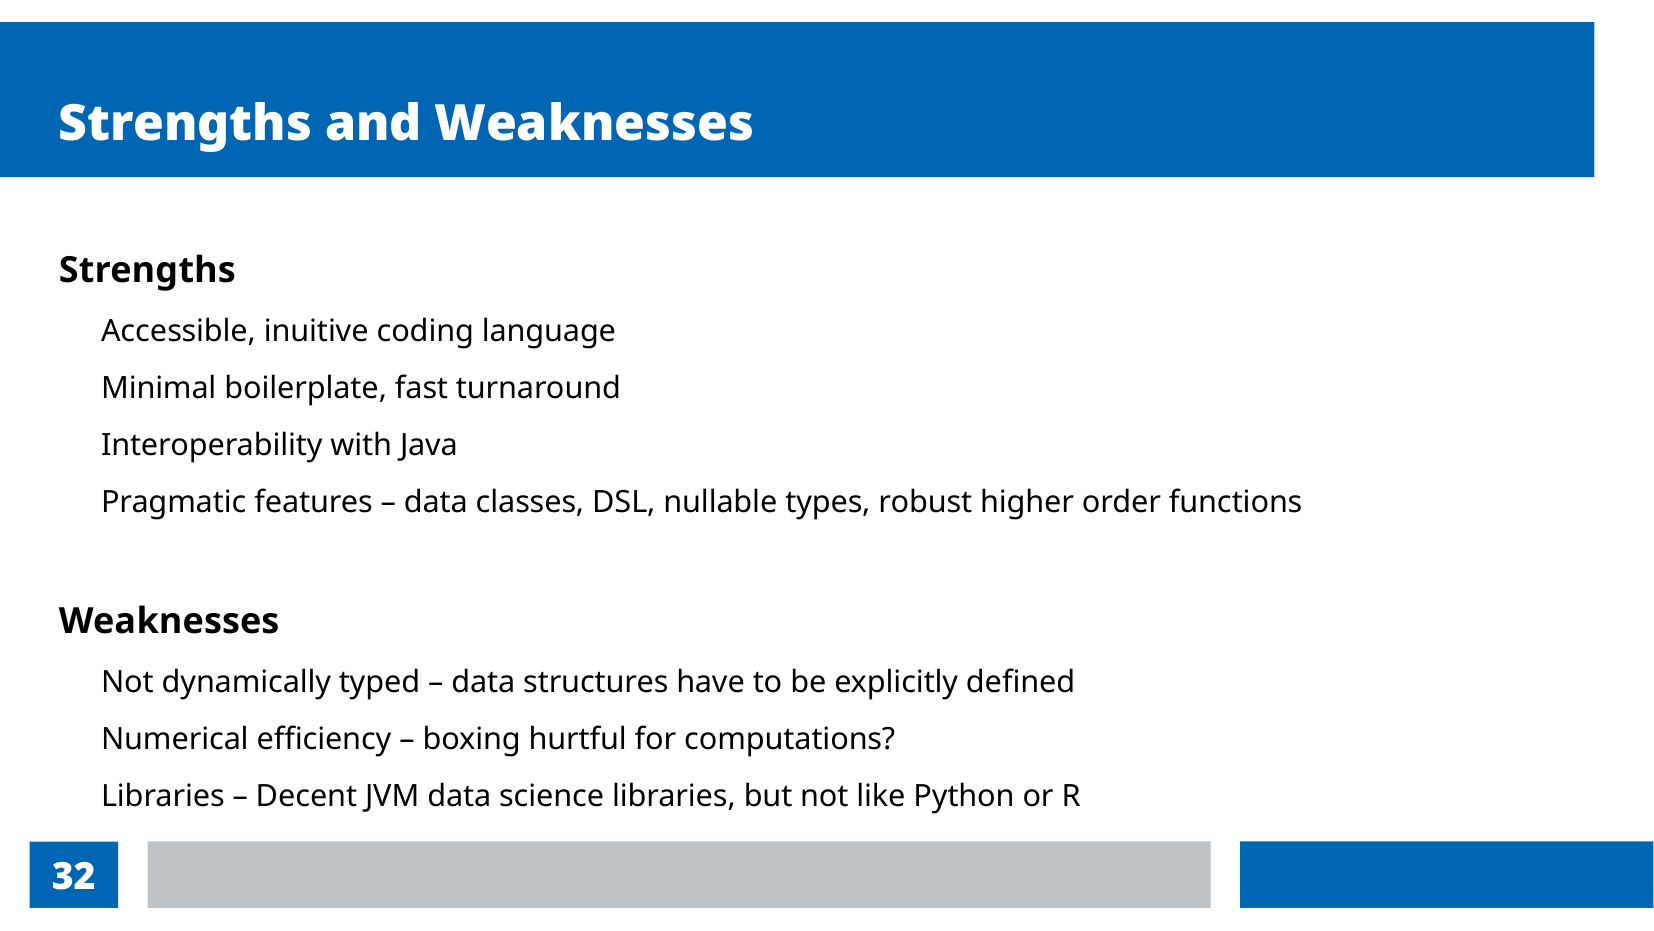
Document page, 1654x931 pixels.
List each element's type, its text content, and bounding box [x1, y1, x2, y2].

title Strengths and Weaknesses [59, 44, 1595, 156]
list Strengths Accessible, inuitive coding language Minimal boilerplate, fast turnaround Interoperability with Java Pragmatic features – data classes, DSL, nullable types, robust higher order functions Weaknesses Not dynamically typed – data structures have to be explicitly defined Numerical efficiency – boxing hurtful for computations? Libraries – Decent JVM data science libraries, but not like Python or R [59, 243, 1565, 820]
